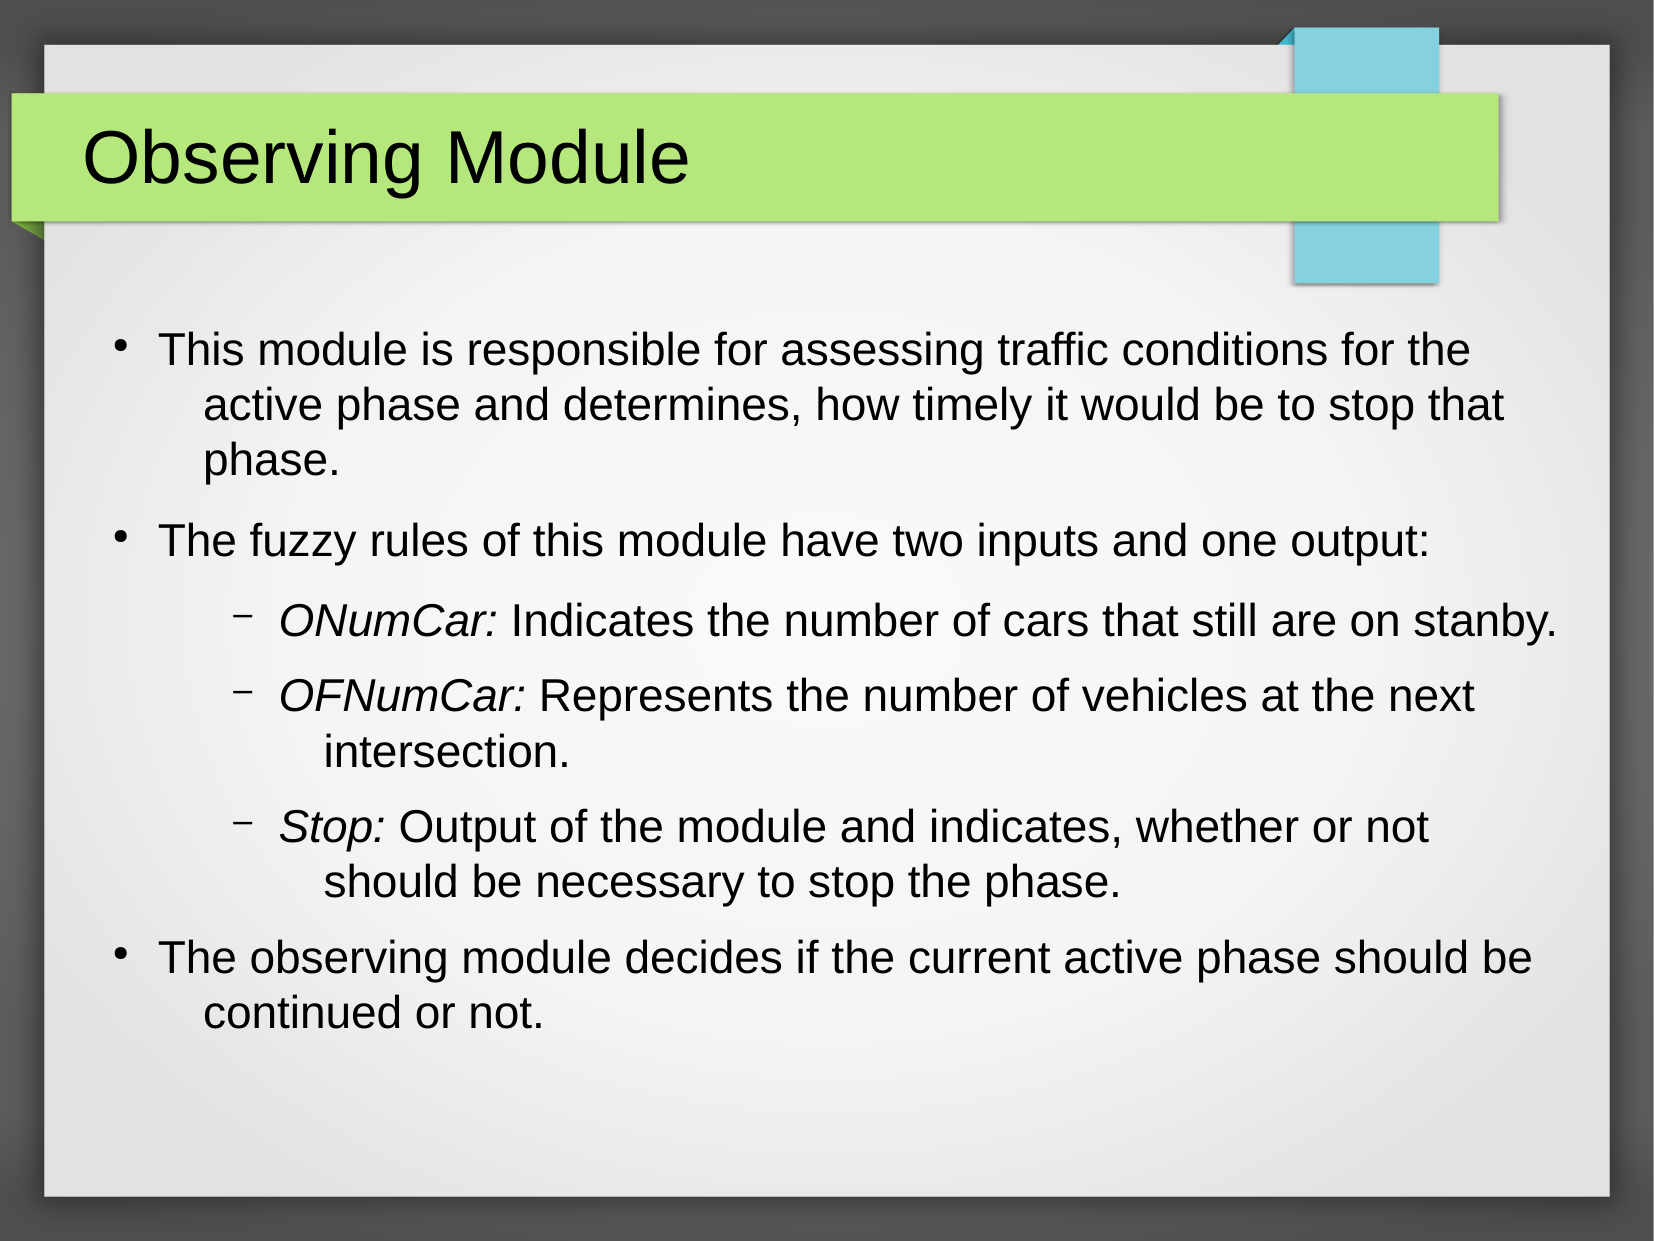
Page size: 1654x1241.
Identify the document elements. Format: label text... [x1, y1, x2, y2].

title Observing Module [82, 94, 1264, 213]
list This module is responsible for assessing traffic conditions for the active phase and determines, how timely it would be to stop that phase. The fuzzy rules of this module have two inputs and one output: ONumCar: Indicates the number of cars that still are on stanby. OFNumCar: Represents the number of vehicles at the next intersection. Stop: Output of the module and indicates, whether or not should be necessary to stop the phase. The observing module decides if the current active phase should be continued or not. [82, 318, 1571, 1039]
